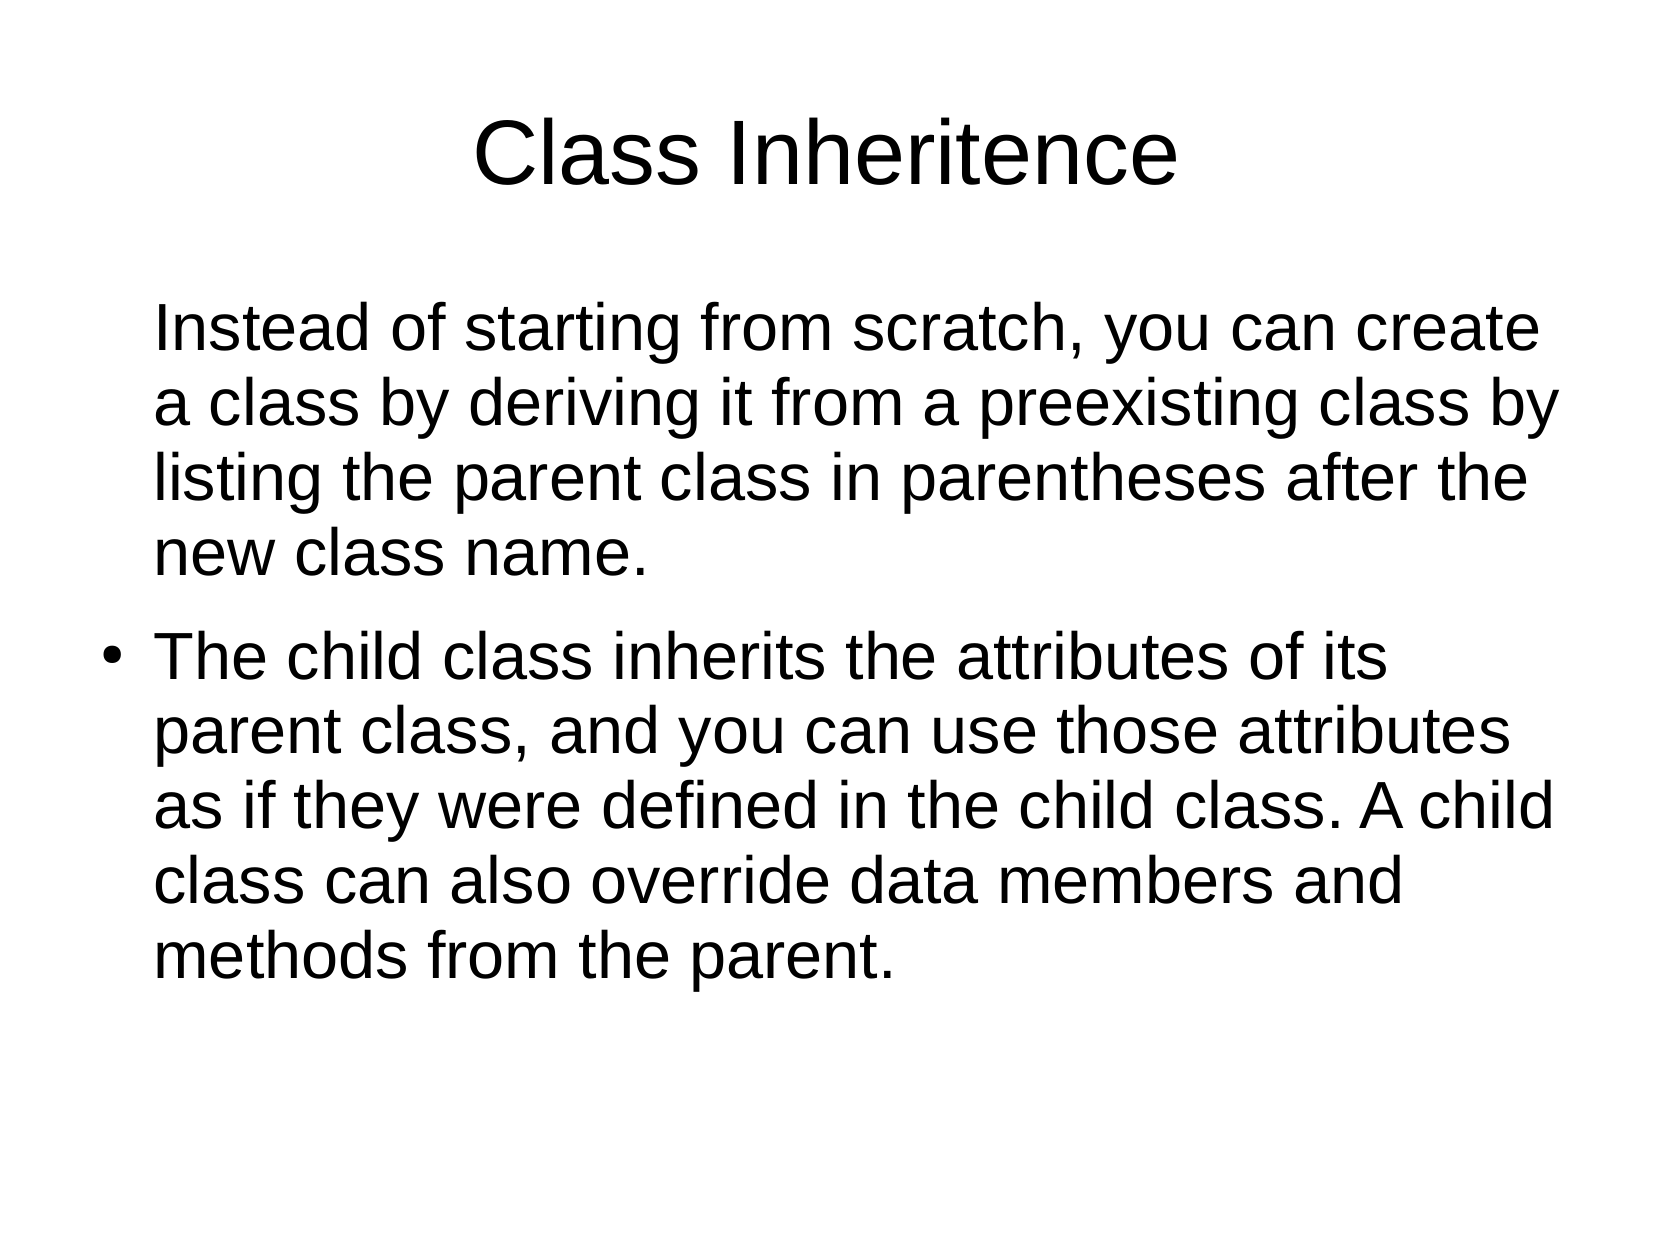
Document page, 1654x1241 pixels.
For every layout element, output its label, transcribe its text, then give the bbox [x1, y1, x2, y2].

list Instead of starting from scratch, you can create a class by deriving it from a preexisting class by listing the parent class in parentheses after the new class name. The child class inherits the attributes of its parent class, and you can use those attributes as if they were defined in the child class. A child class can also override data members and methods from the parent. [82, 290, 1571, 1010]
title Class Inheritence [82, 49, 1571, 257]
